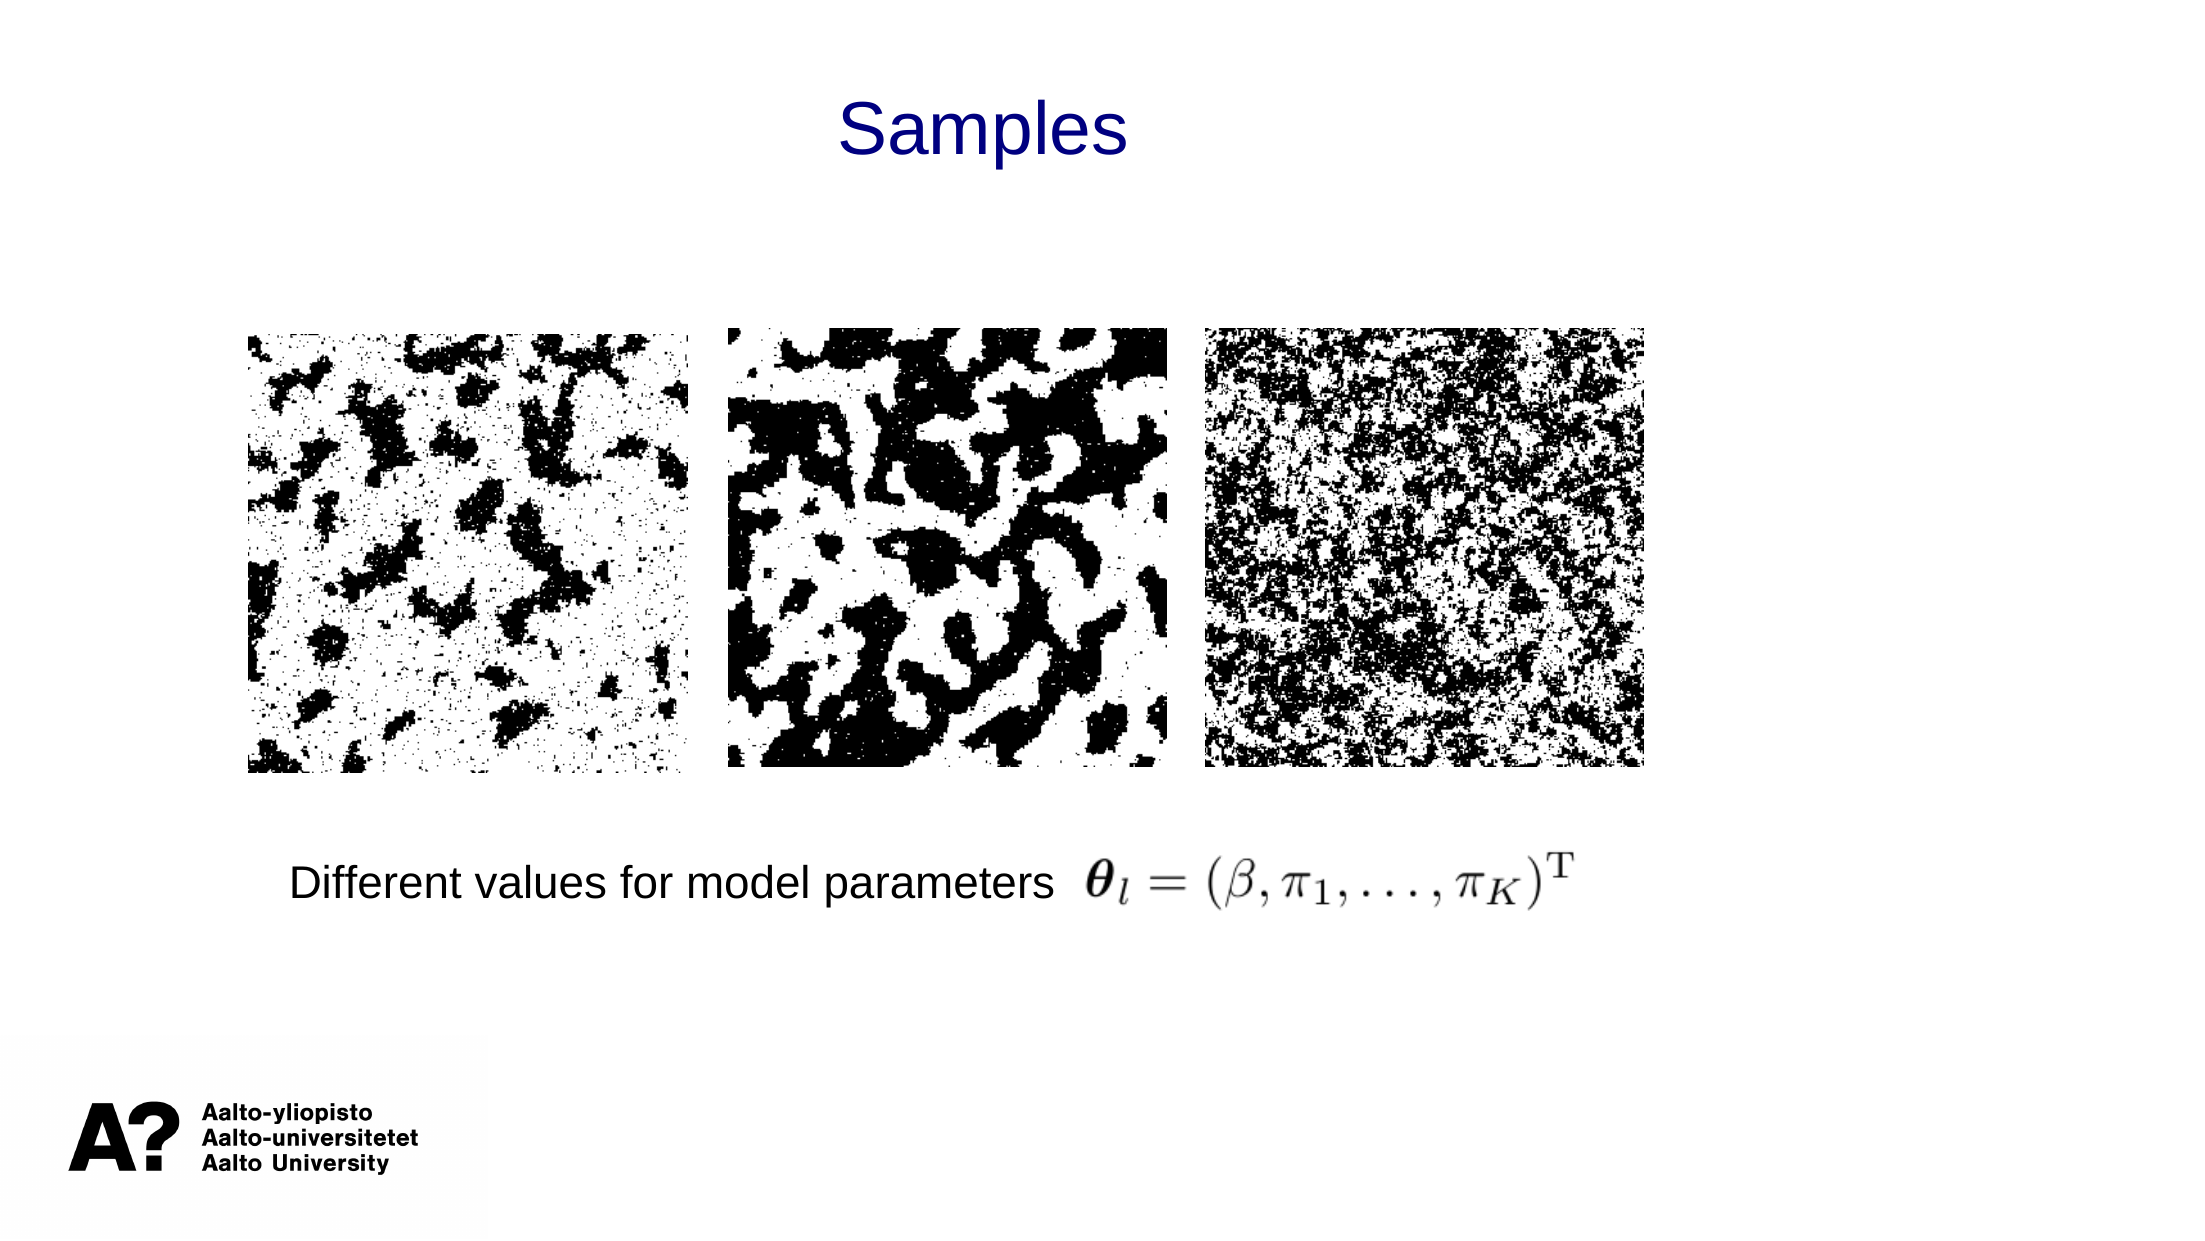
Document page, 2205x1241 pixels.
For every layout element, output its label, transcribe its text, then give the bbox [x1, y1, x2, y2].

picture [248, 334, 688, 773]
list Different values for model parameters [151, 845, 1363, 1017]
picture [0, 1035, 488, 1239]
picture [1205, 328, 1644, 767]
title Samples [326, 65, 1640, 179]
picture [1083, 840, 1580, 914]
picture [728, 328, 1167, 767]
